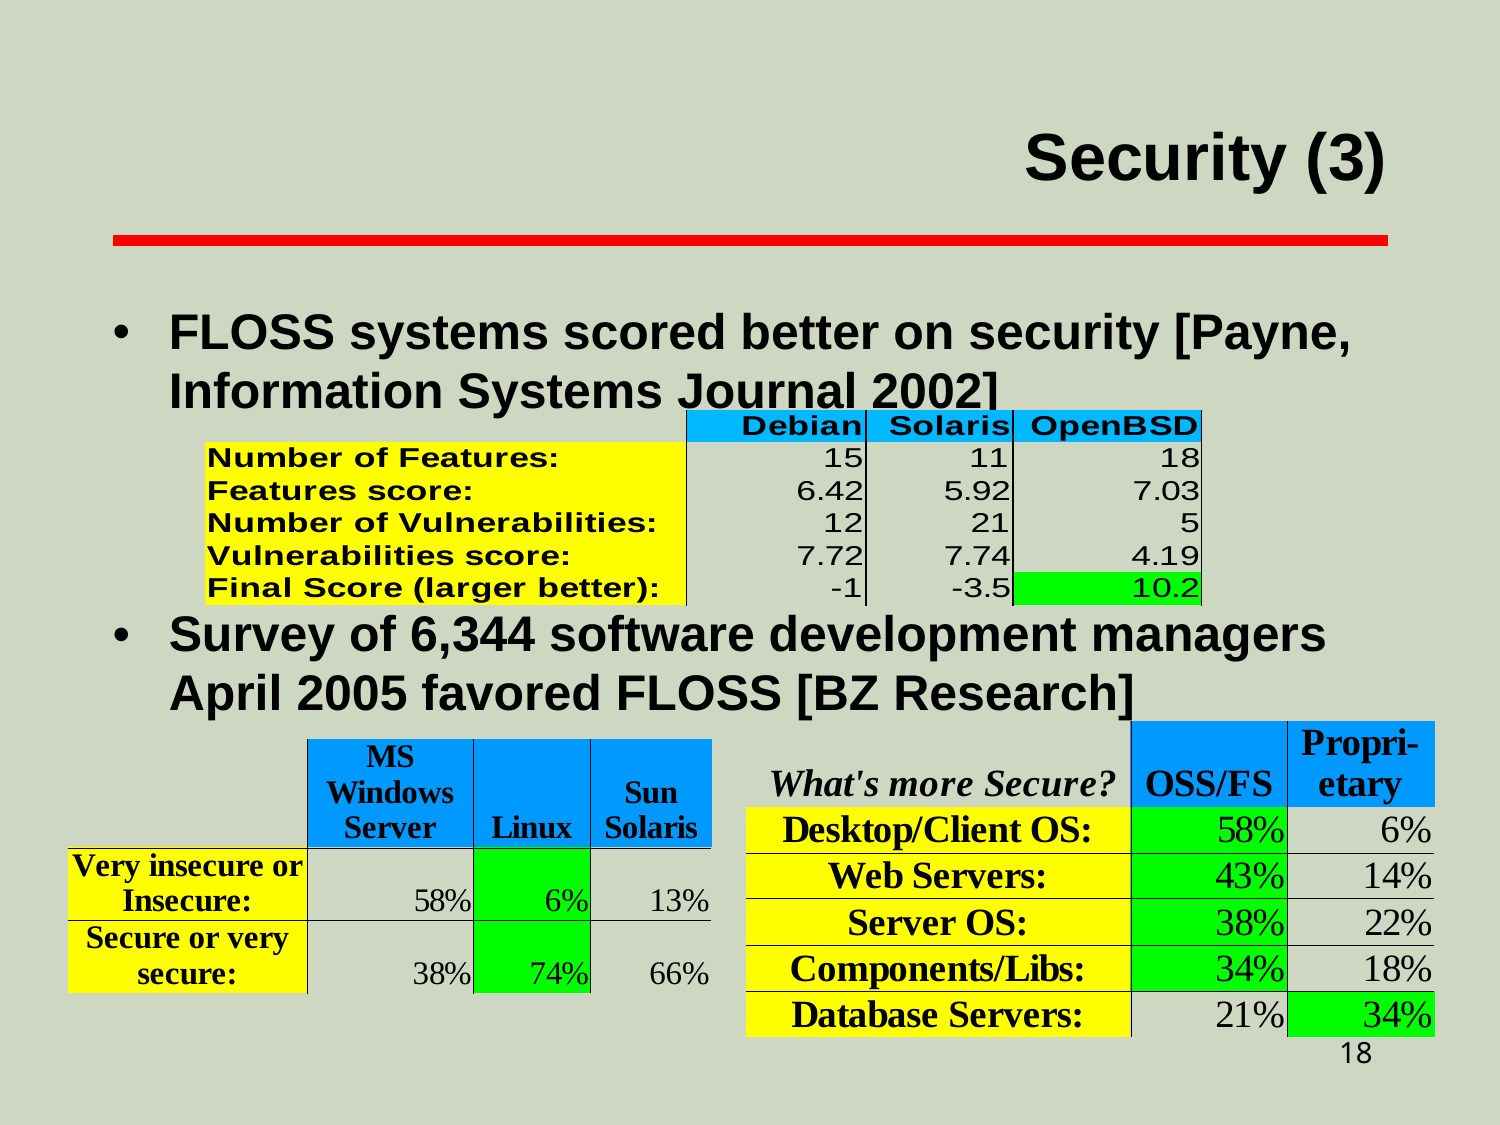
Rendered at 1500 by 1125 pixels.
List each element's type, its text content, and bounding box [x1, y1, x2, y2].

chart [745, 721, 1437, 1072]
title Security (3) [337, 85, 1388, 224]
chart [204, 409, 1204, 610]
chart [67, 739, 714, 1023]
list FLOSS systems scored better on security [Payne, Information Systems Journal 2002] Survey of 6,344 software development managers April 2005 favored FLOSS [BZ Research] [112, 299, 1388, 1080]
